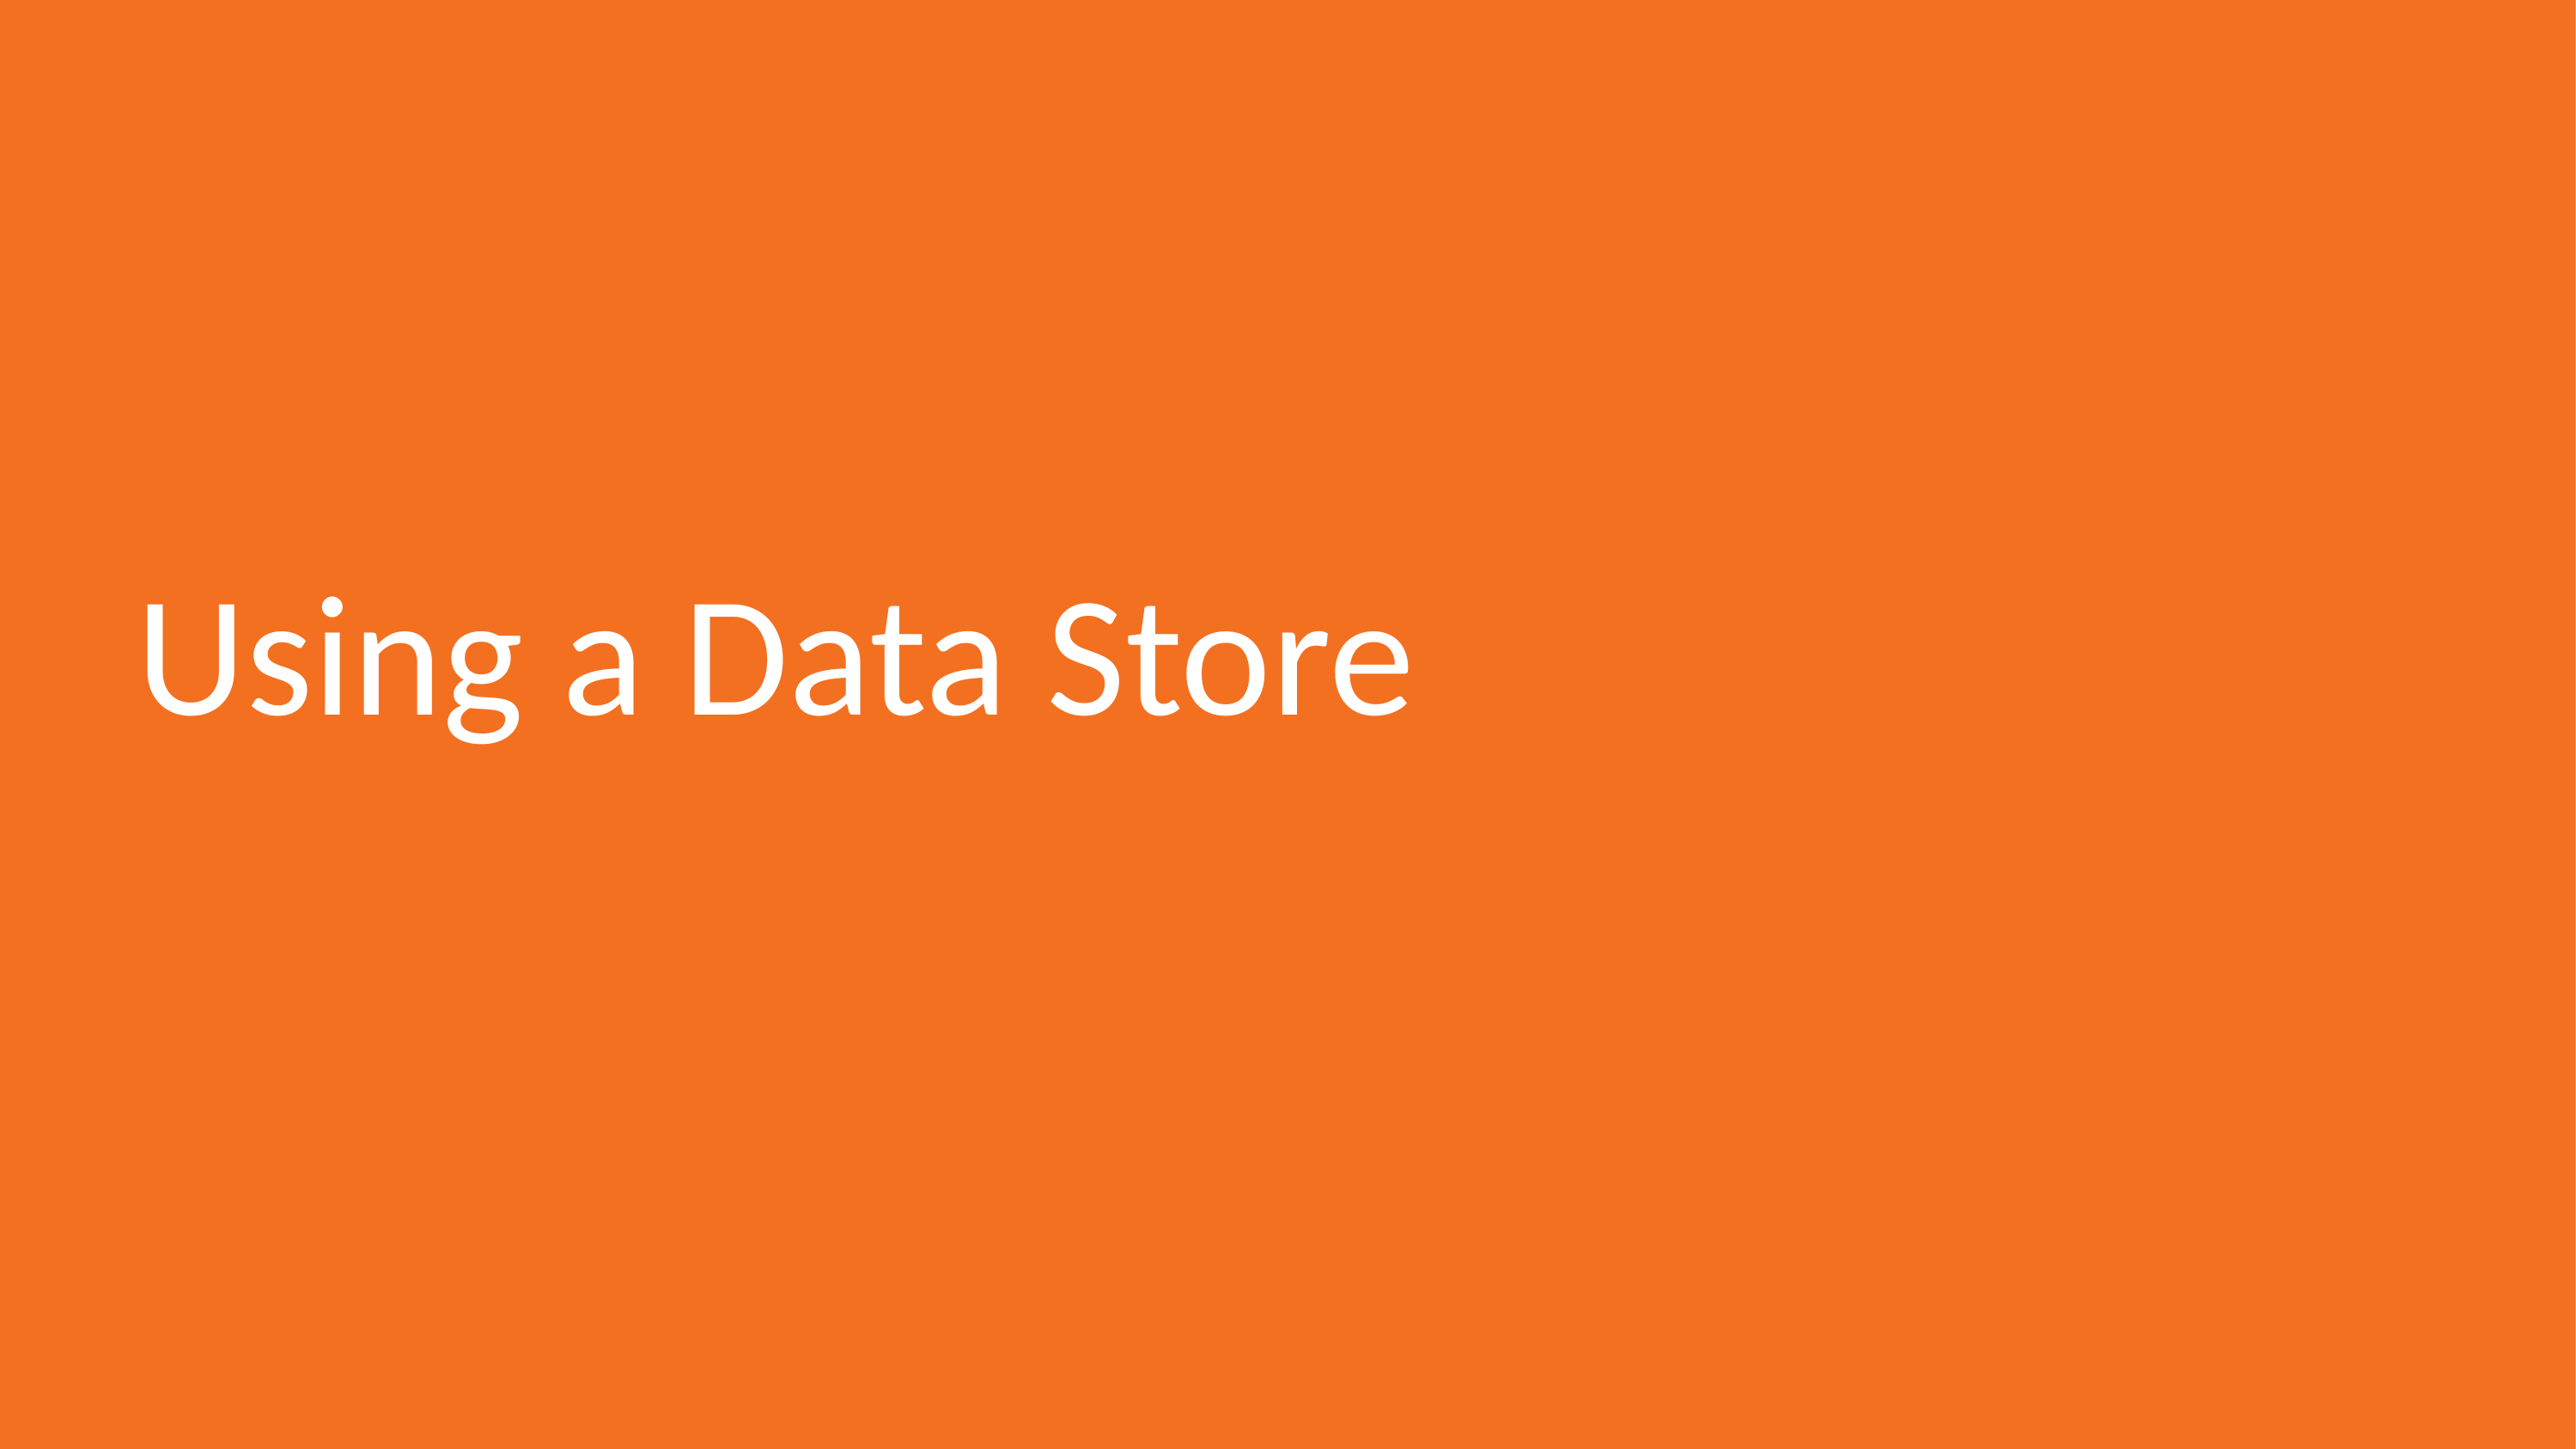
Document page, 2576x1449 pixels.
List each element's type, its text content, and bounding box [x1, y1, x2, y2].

title Using a Data Store [110, 512, 2427, 776]
